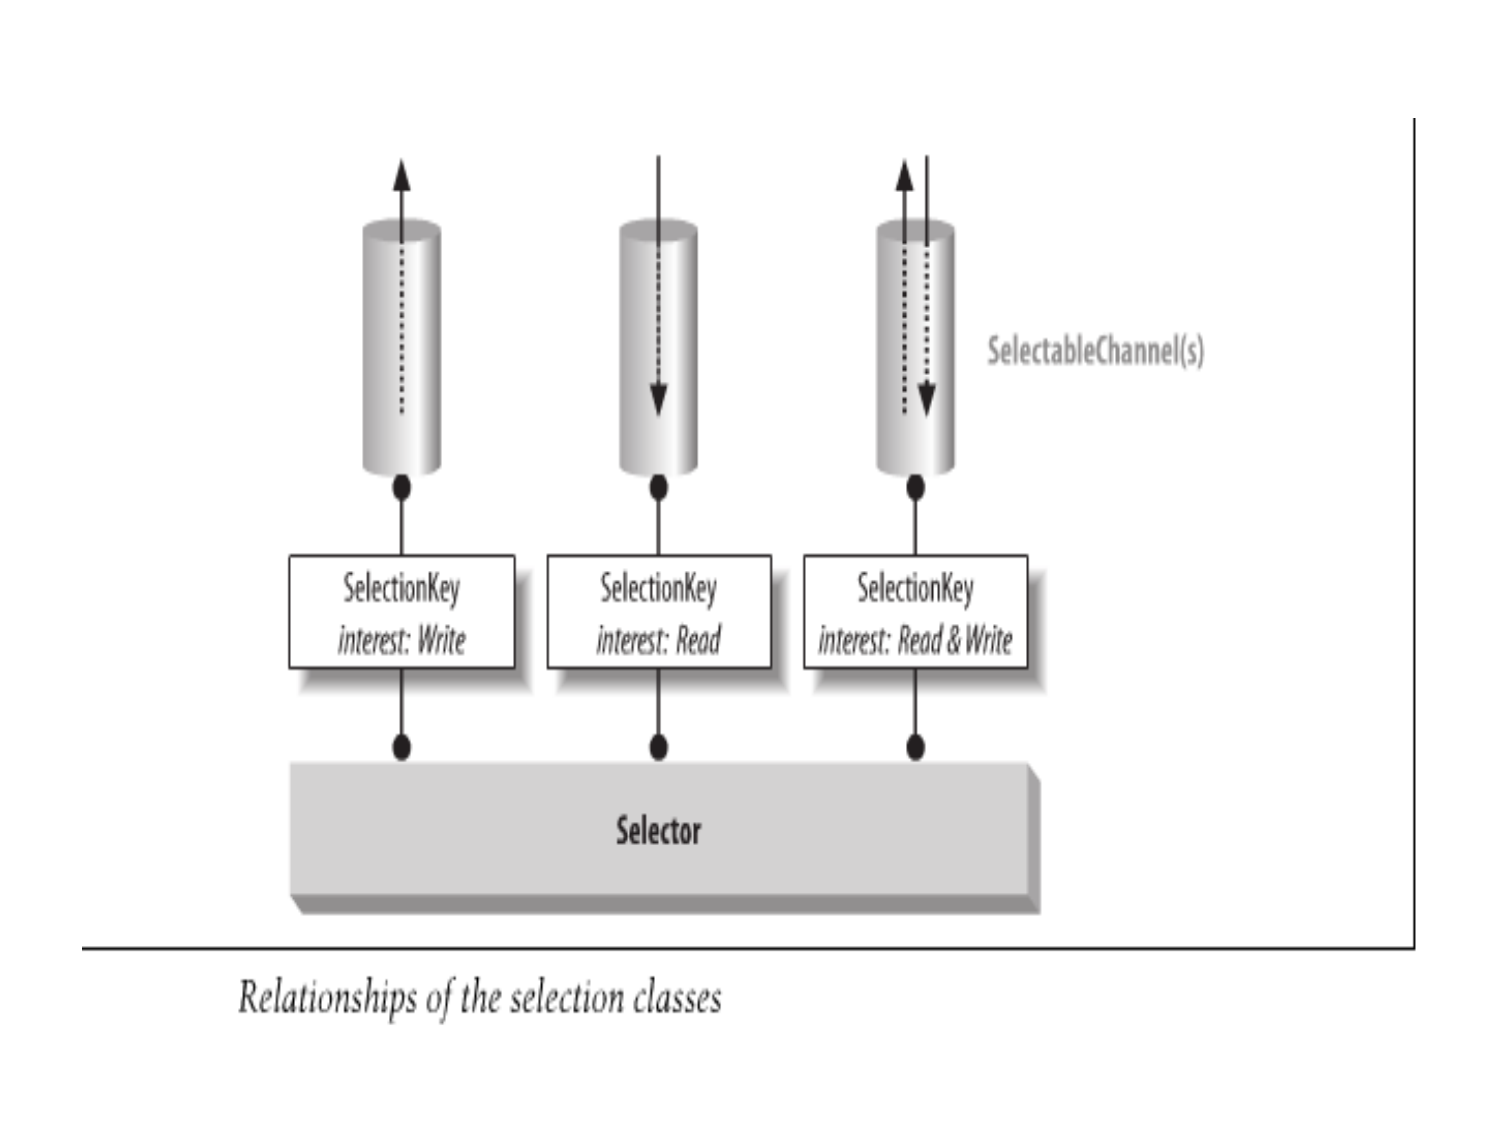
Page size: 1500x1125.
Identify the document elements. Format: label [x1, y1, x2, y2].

picture [82, 118, 1418, 1028]
